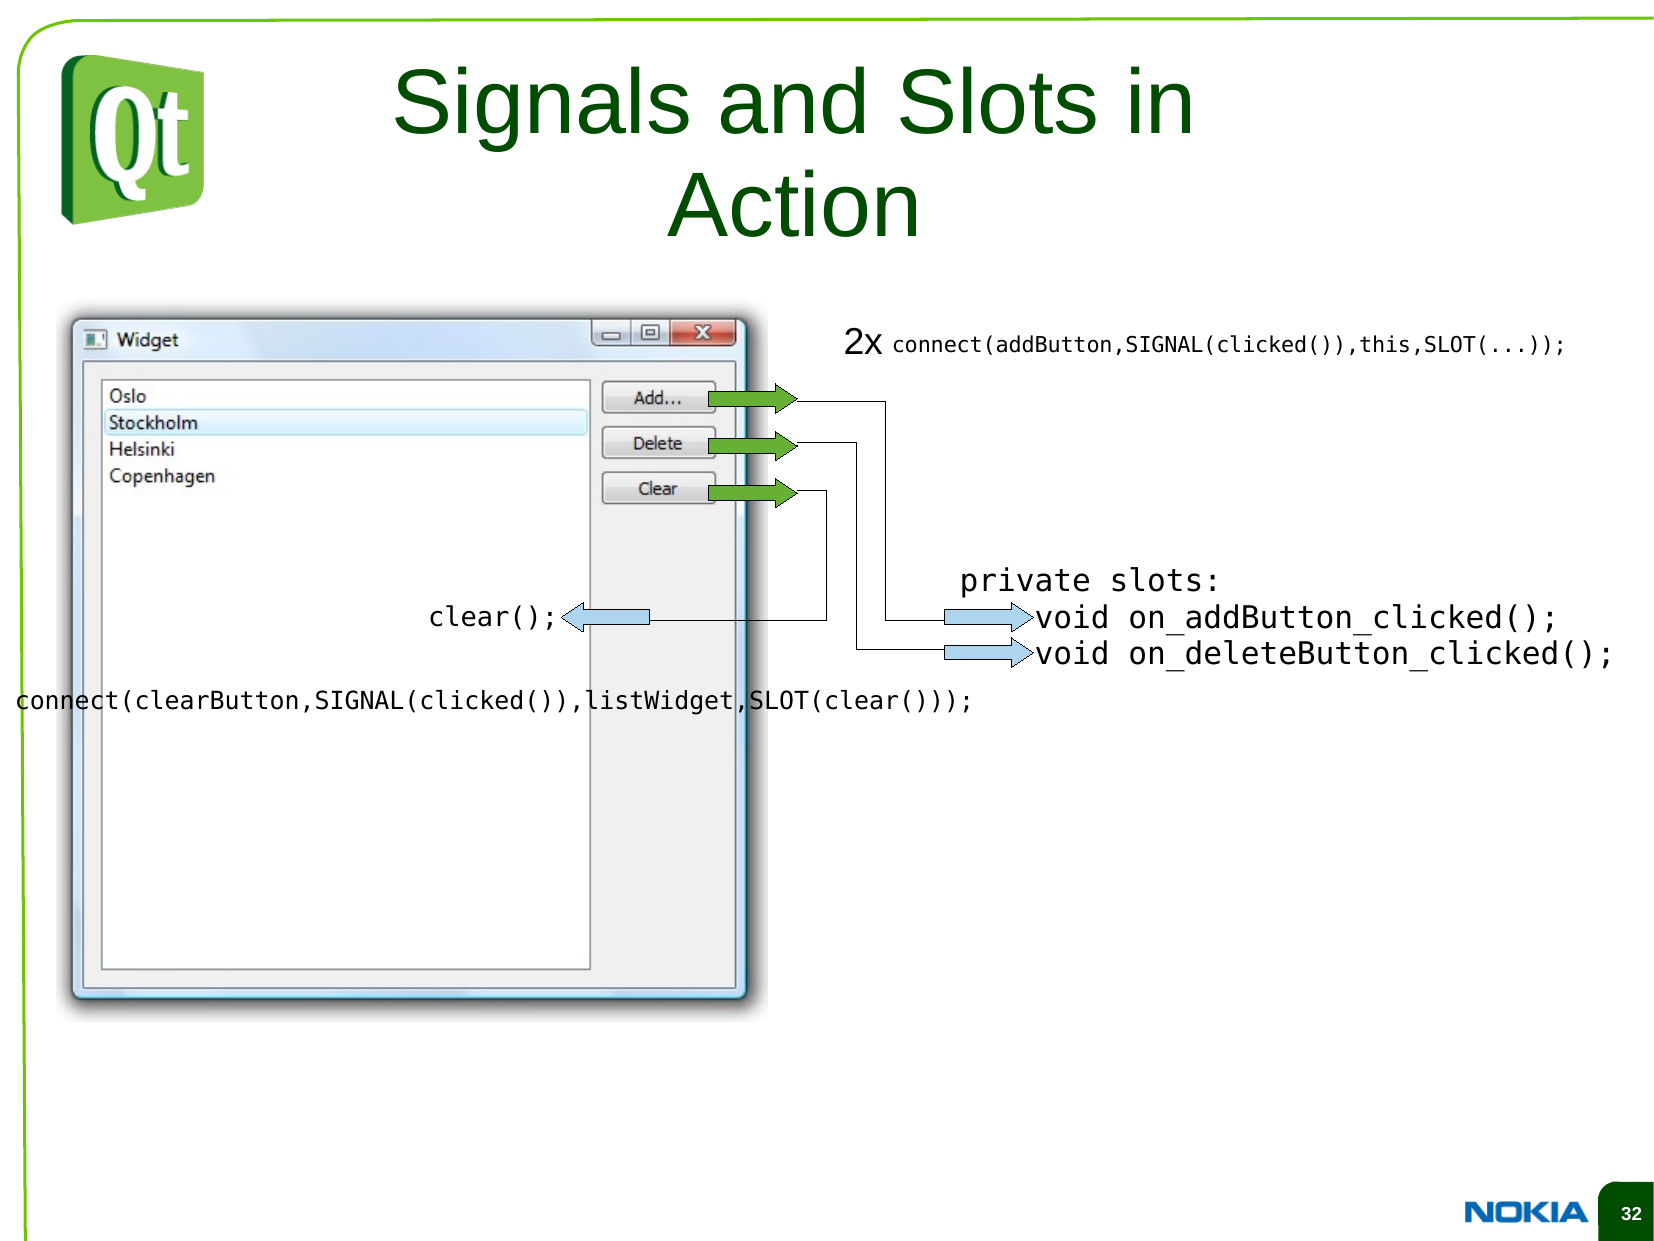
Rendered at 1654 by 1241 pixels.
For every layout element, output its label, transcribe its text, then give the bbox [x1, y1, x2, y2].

picture [56, 724, 768, 1022]
text_box [708, 431, 798, 461]
picture [1465, 1201, 1589, 1223]
picture [56, 295, 768, 679]
picture [61, 55, 204, 225]
text_box [708, 383, 798, 414]
text_box [814, 478, 845, 508]
text_box [708, 478, 798, 508]
picture [748, 621, 768, 679]
text_box connect(addButton,SIGNAL(clicked()),this,SLOT(...)); [898, 324, 1583, 366]
text_box [814, 491, 826, 508]
text_box clear(); [413, 593, 574, 640]
text_box connect(clearButton,SIGNAL(clicked()),listWidget,SLOT(clear())); [0, 679, 990, 724]
text_box 2x [828, 312, 898, 370]
text_box [574, 602, 650, 632]
picture [748, 501, 768, 620]
title Signals and Slots in Action [257, 49, 1333, 257]
text_box private slots: void on_addButton_clicked(); void on_deleteButton_clicked(); [944, 555, 1631, 680]
